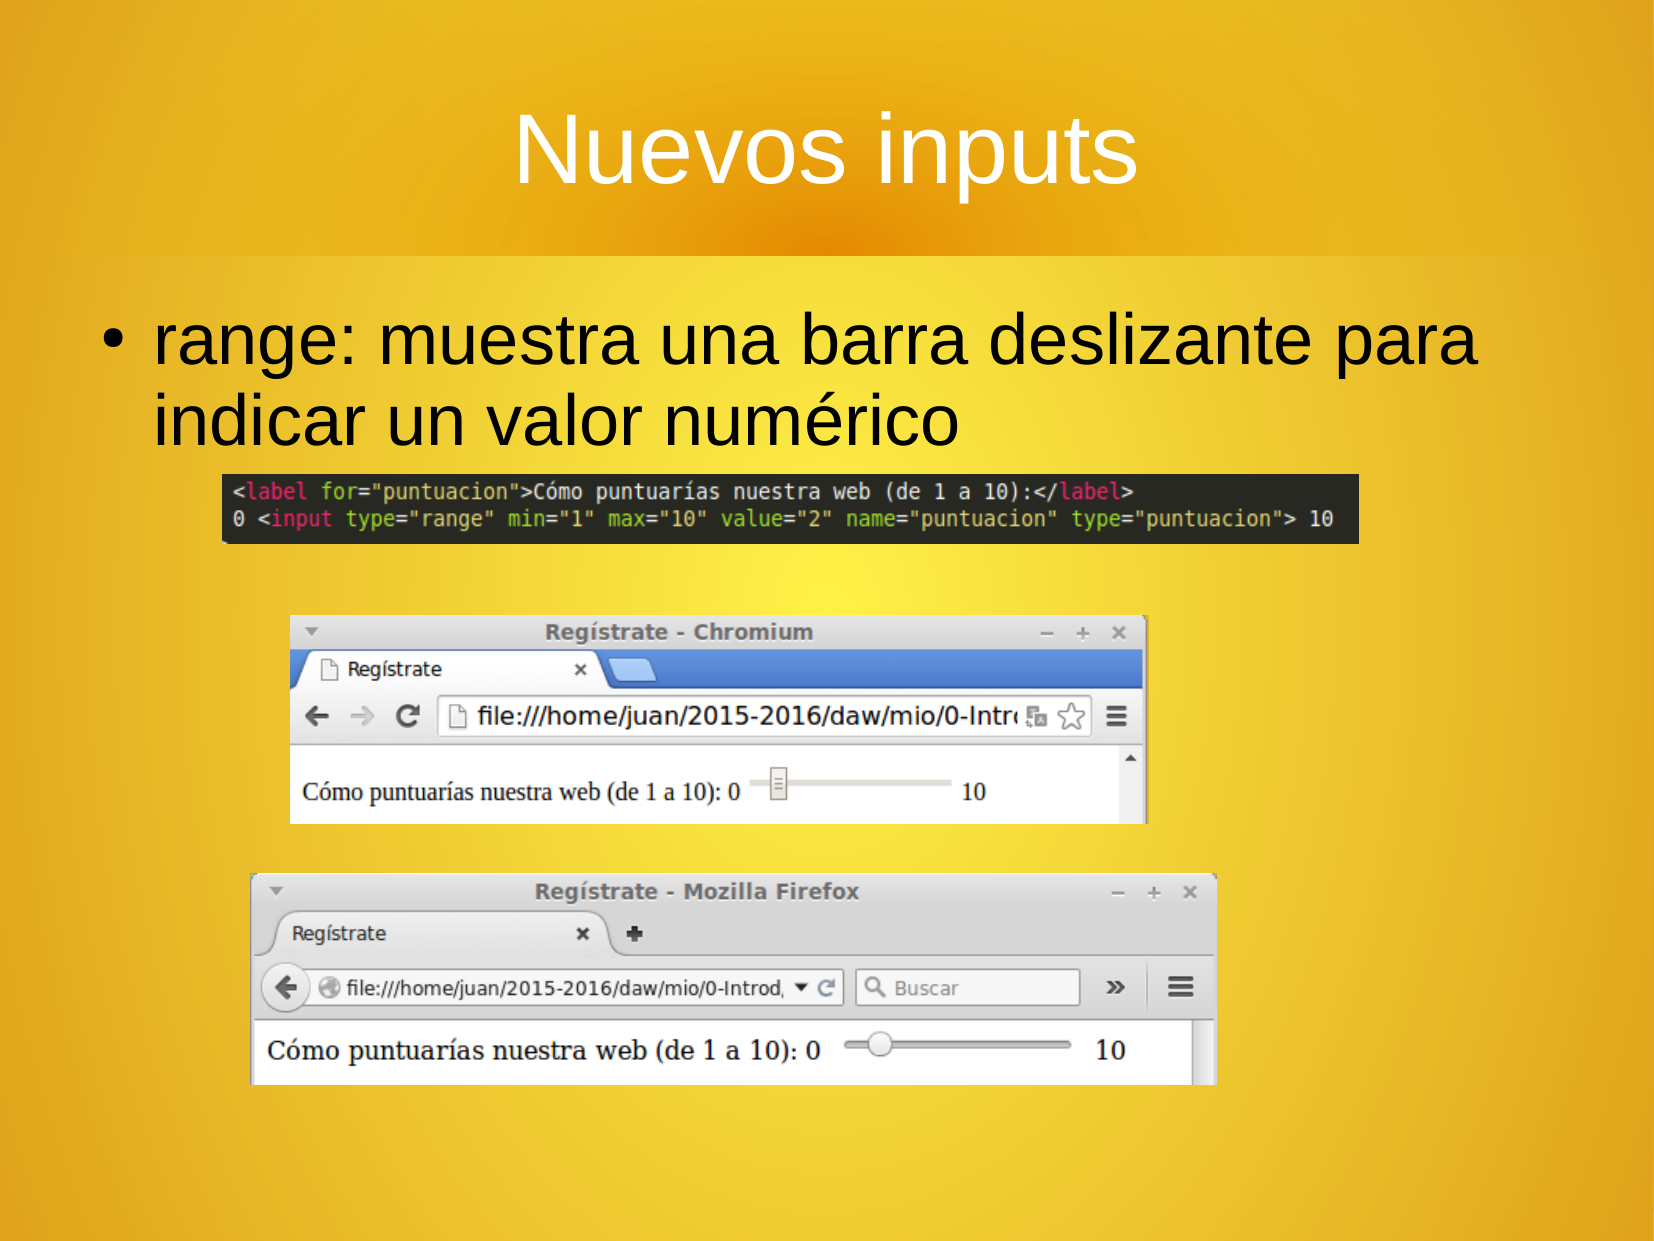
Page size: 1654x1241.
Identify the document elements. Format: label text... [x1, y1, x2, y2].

picture [222, 474, 1359, 544]
title Nuevos inputs [82, 47, 1571, 252]
list range: muestra una barra deslizante para indicar un valor numérico [82, 299, 1571, 1170]
picture [250, 873, 1217, 1085]
picture [290, 615, 1149, 824]
